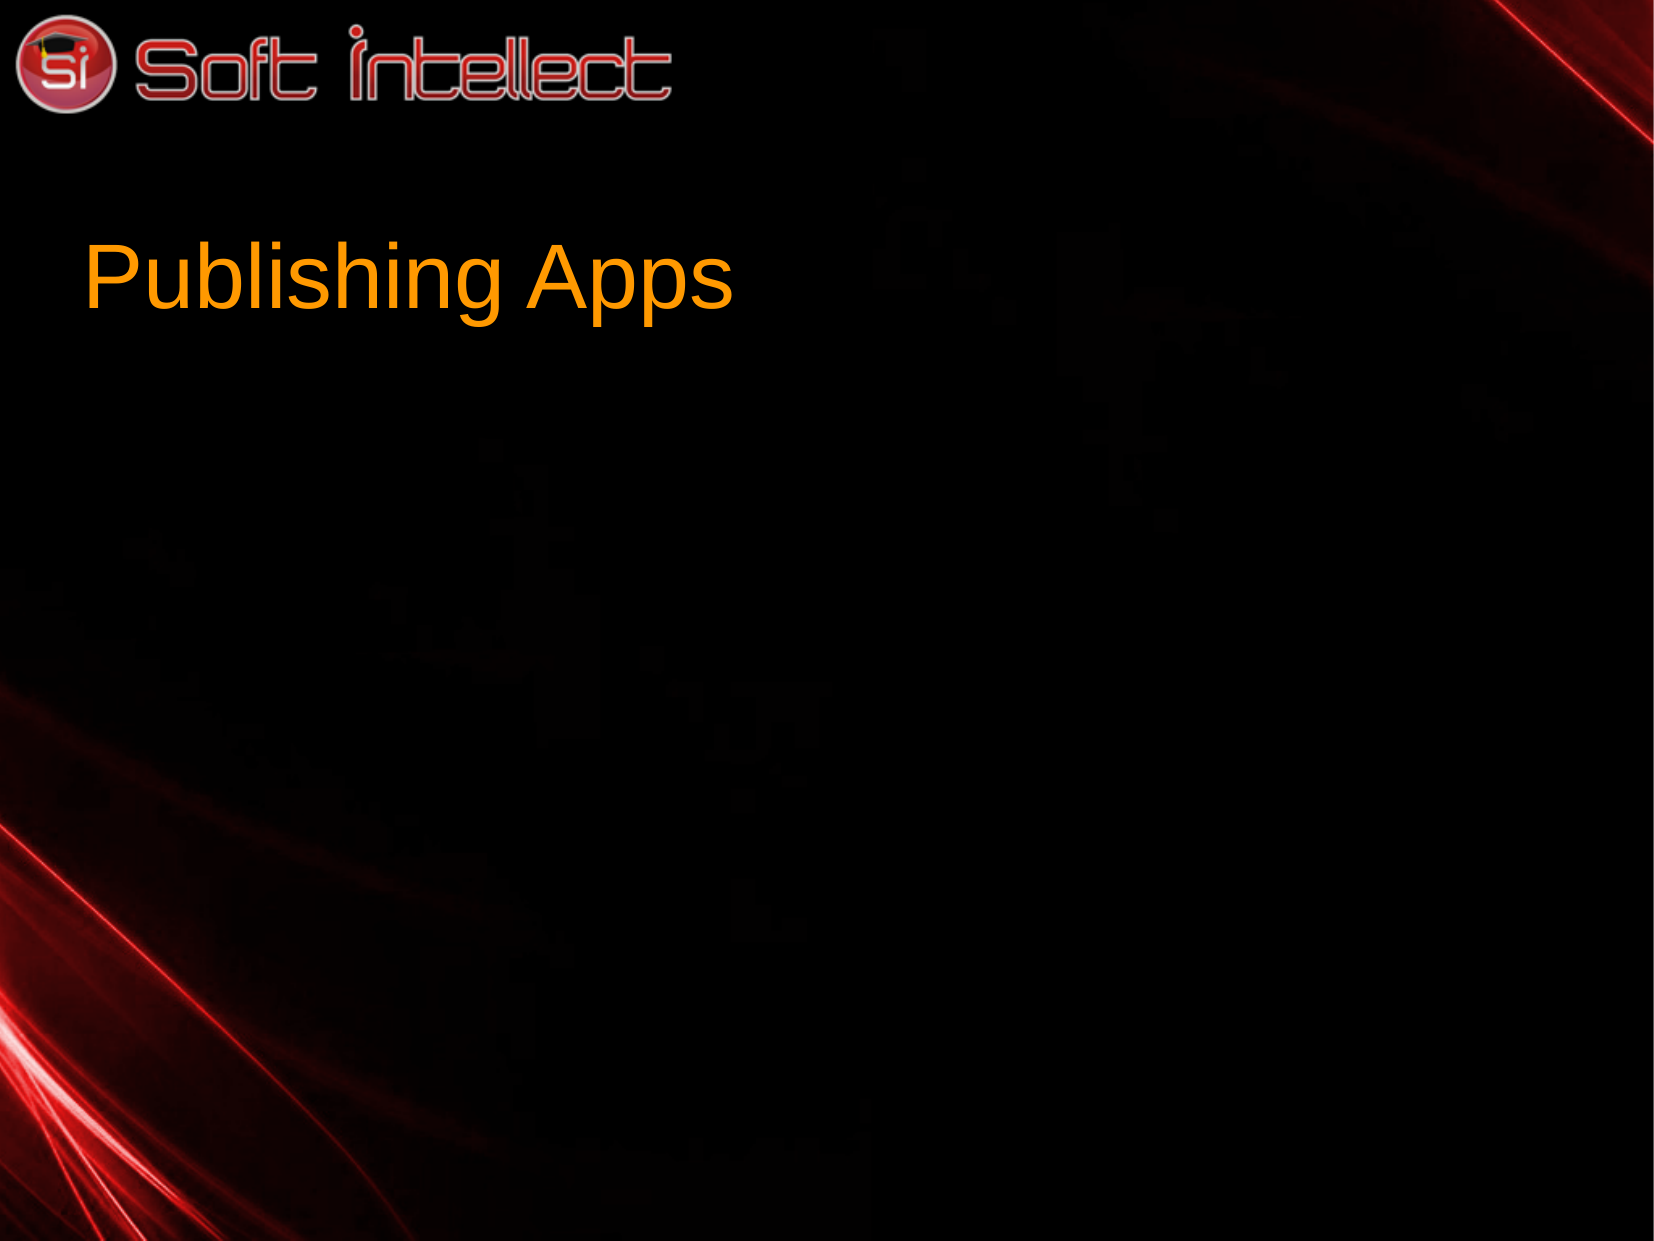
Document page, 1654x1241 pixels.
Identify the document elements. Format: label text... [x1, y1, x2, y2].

title Publishing Apps [82, 173, 1571, 381]
picture [0, 0, 1654, 1241]
